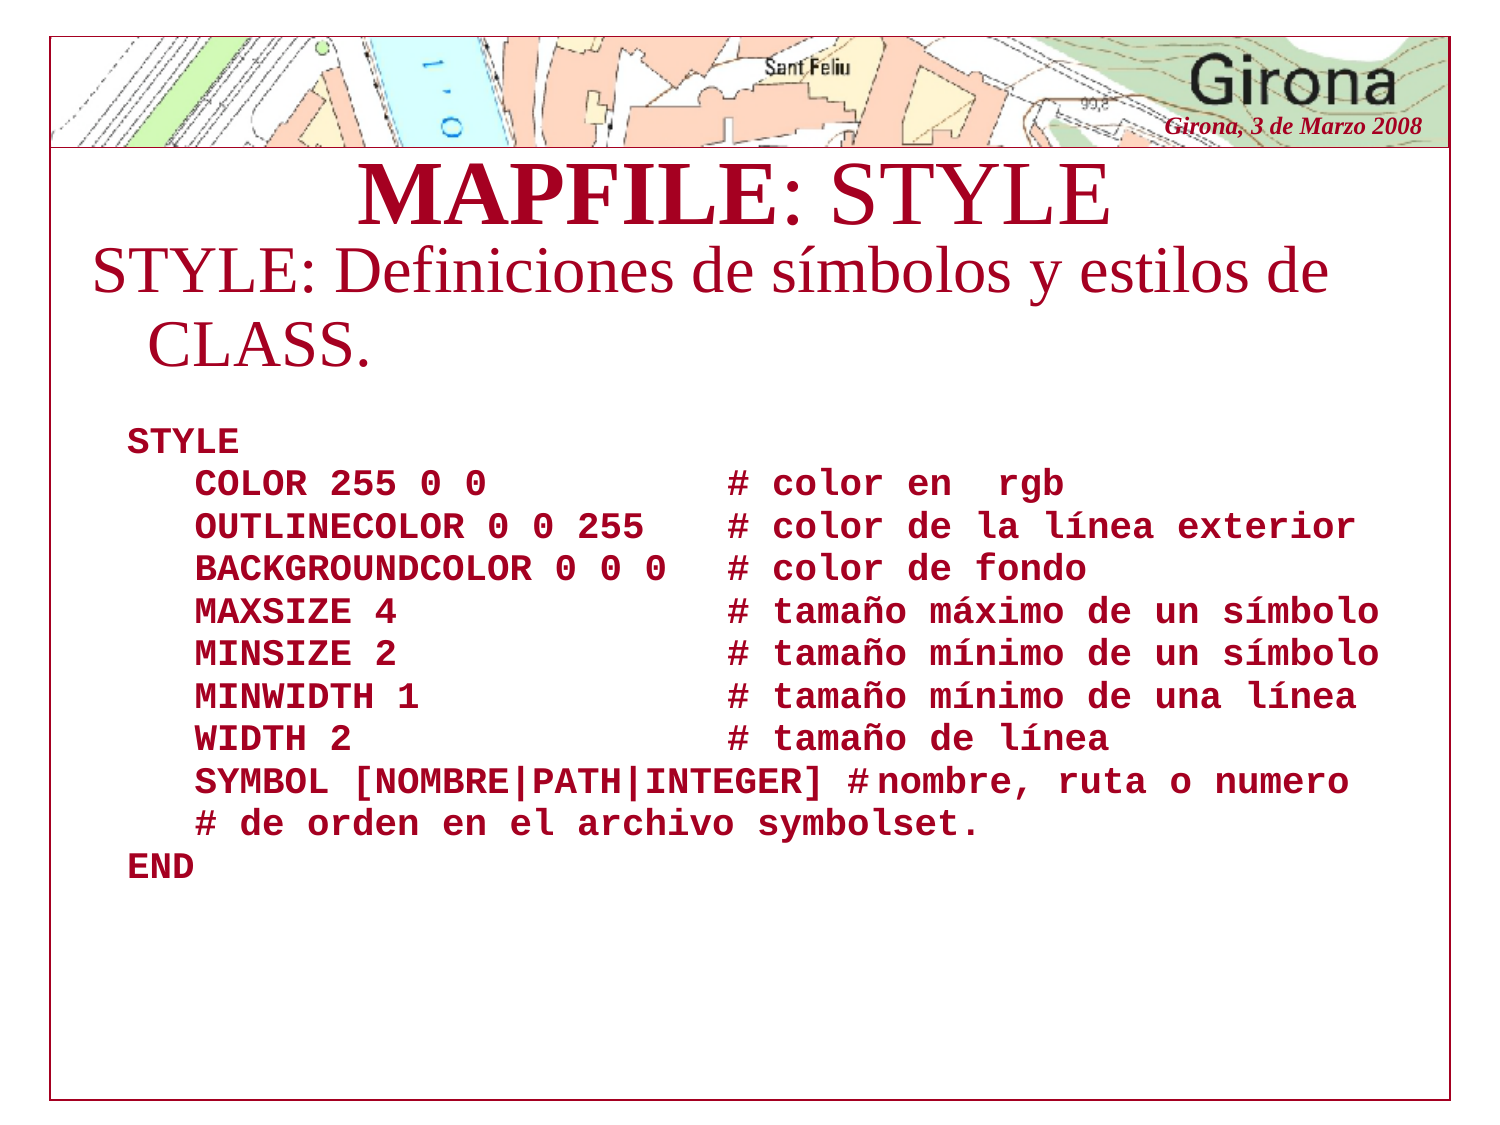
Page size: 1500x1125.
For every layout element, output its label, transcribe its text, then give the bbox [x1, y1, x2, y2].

text_box MAPFILE: STYLE [62, 149, 1409, 238]
list STYLE: Definiciones de símbolos y estilos de CLASS. [76, 224, 1427, 403]
picture [51, 37, 1448, 147]
text_box STYLE COLOR 255 0 0 # color en rgb OUTLINECOLOR 0 0 255 # color de la línea exterior BACKGROUNDCOLOR 0 0 0 # color de fondo MAXSIZE 4 # tamaño máximo de un símbolo MINSIZE 2 # tamaño mínimo de un símbolo MINWIDTH 1 # tamaño mínimo de una línea WIDTH 2 # tamaño de línea SYMBOL [NOMBRE|PATH|INTEGER] # nombre, ruta o numero # de orden en el archivo symbolset. END [112, 414, 1412, 898]
